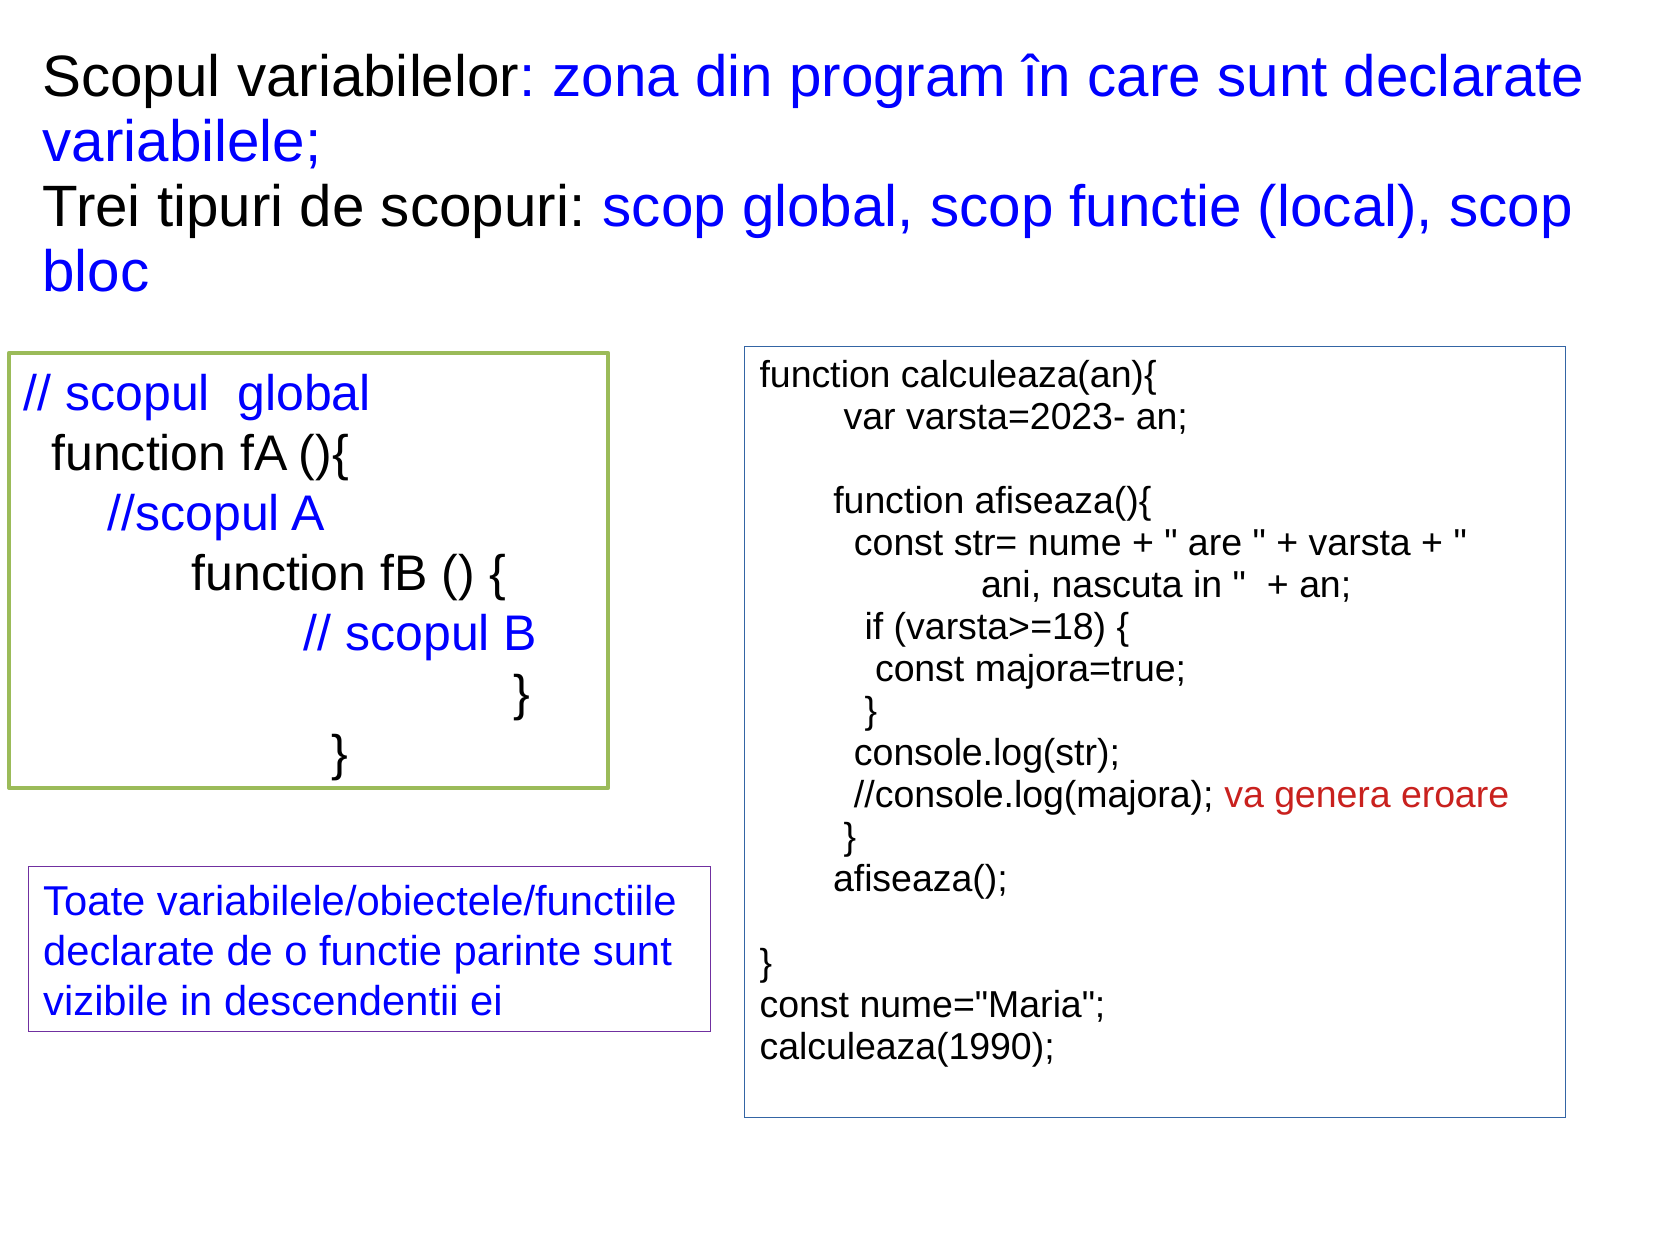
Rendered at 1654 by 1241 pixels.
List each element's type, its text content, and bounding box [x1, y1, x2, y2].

text_box Toate variabilele/obiectele/functiile declarate de o functie parinte sunt vizibile in descendentii ei [28, 866, 711, 1032]
text_box // scopul global function fA (){ //scopul A function fB () { // scopul B } } [8, 352, 609, 788]
text_box Scopul variabilelor: zona din program în care sunt declarate variabilele; Trei tipuri de scopuri: scop global, scop functie (local), scop bloc [27, 35, 1622, 311]
text_box function calculeaza(an){ var varsta=2023- an; function afiseaza(){ const str= nume + " are " + varsta + " ani, nascuta in " + an; if (varsta>=18) { const majora=true; } console.log(str); //console.log(majora); va genera eroare } afiseaza(); } const nume="Maria"; calculeaza(1990); [744, 346, 1566, 1118]
